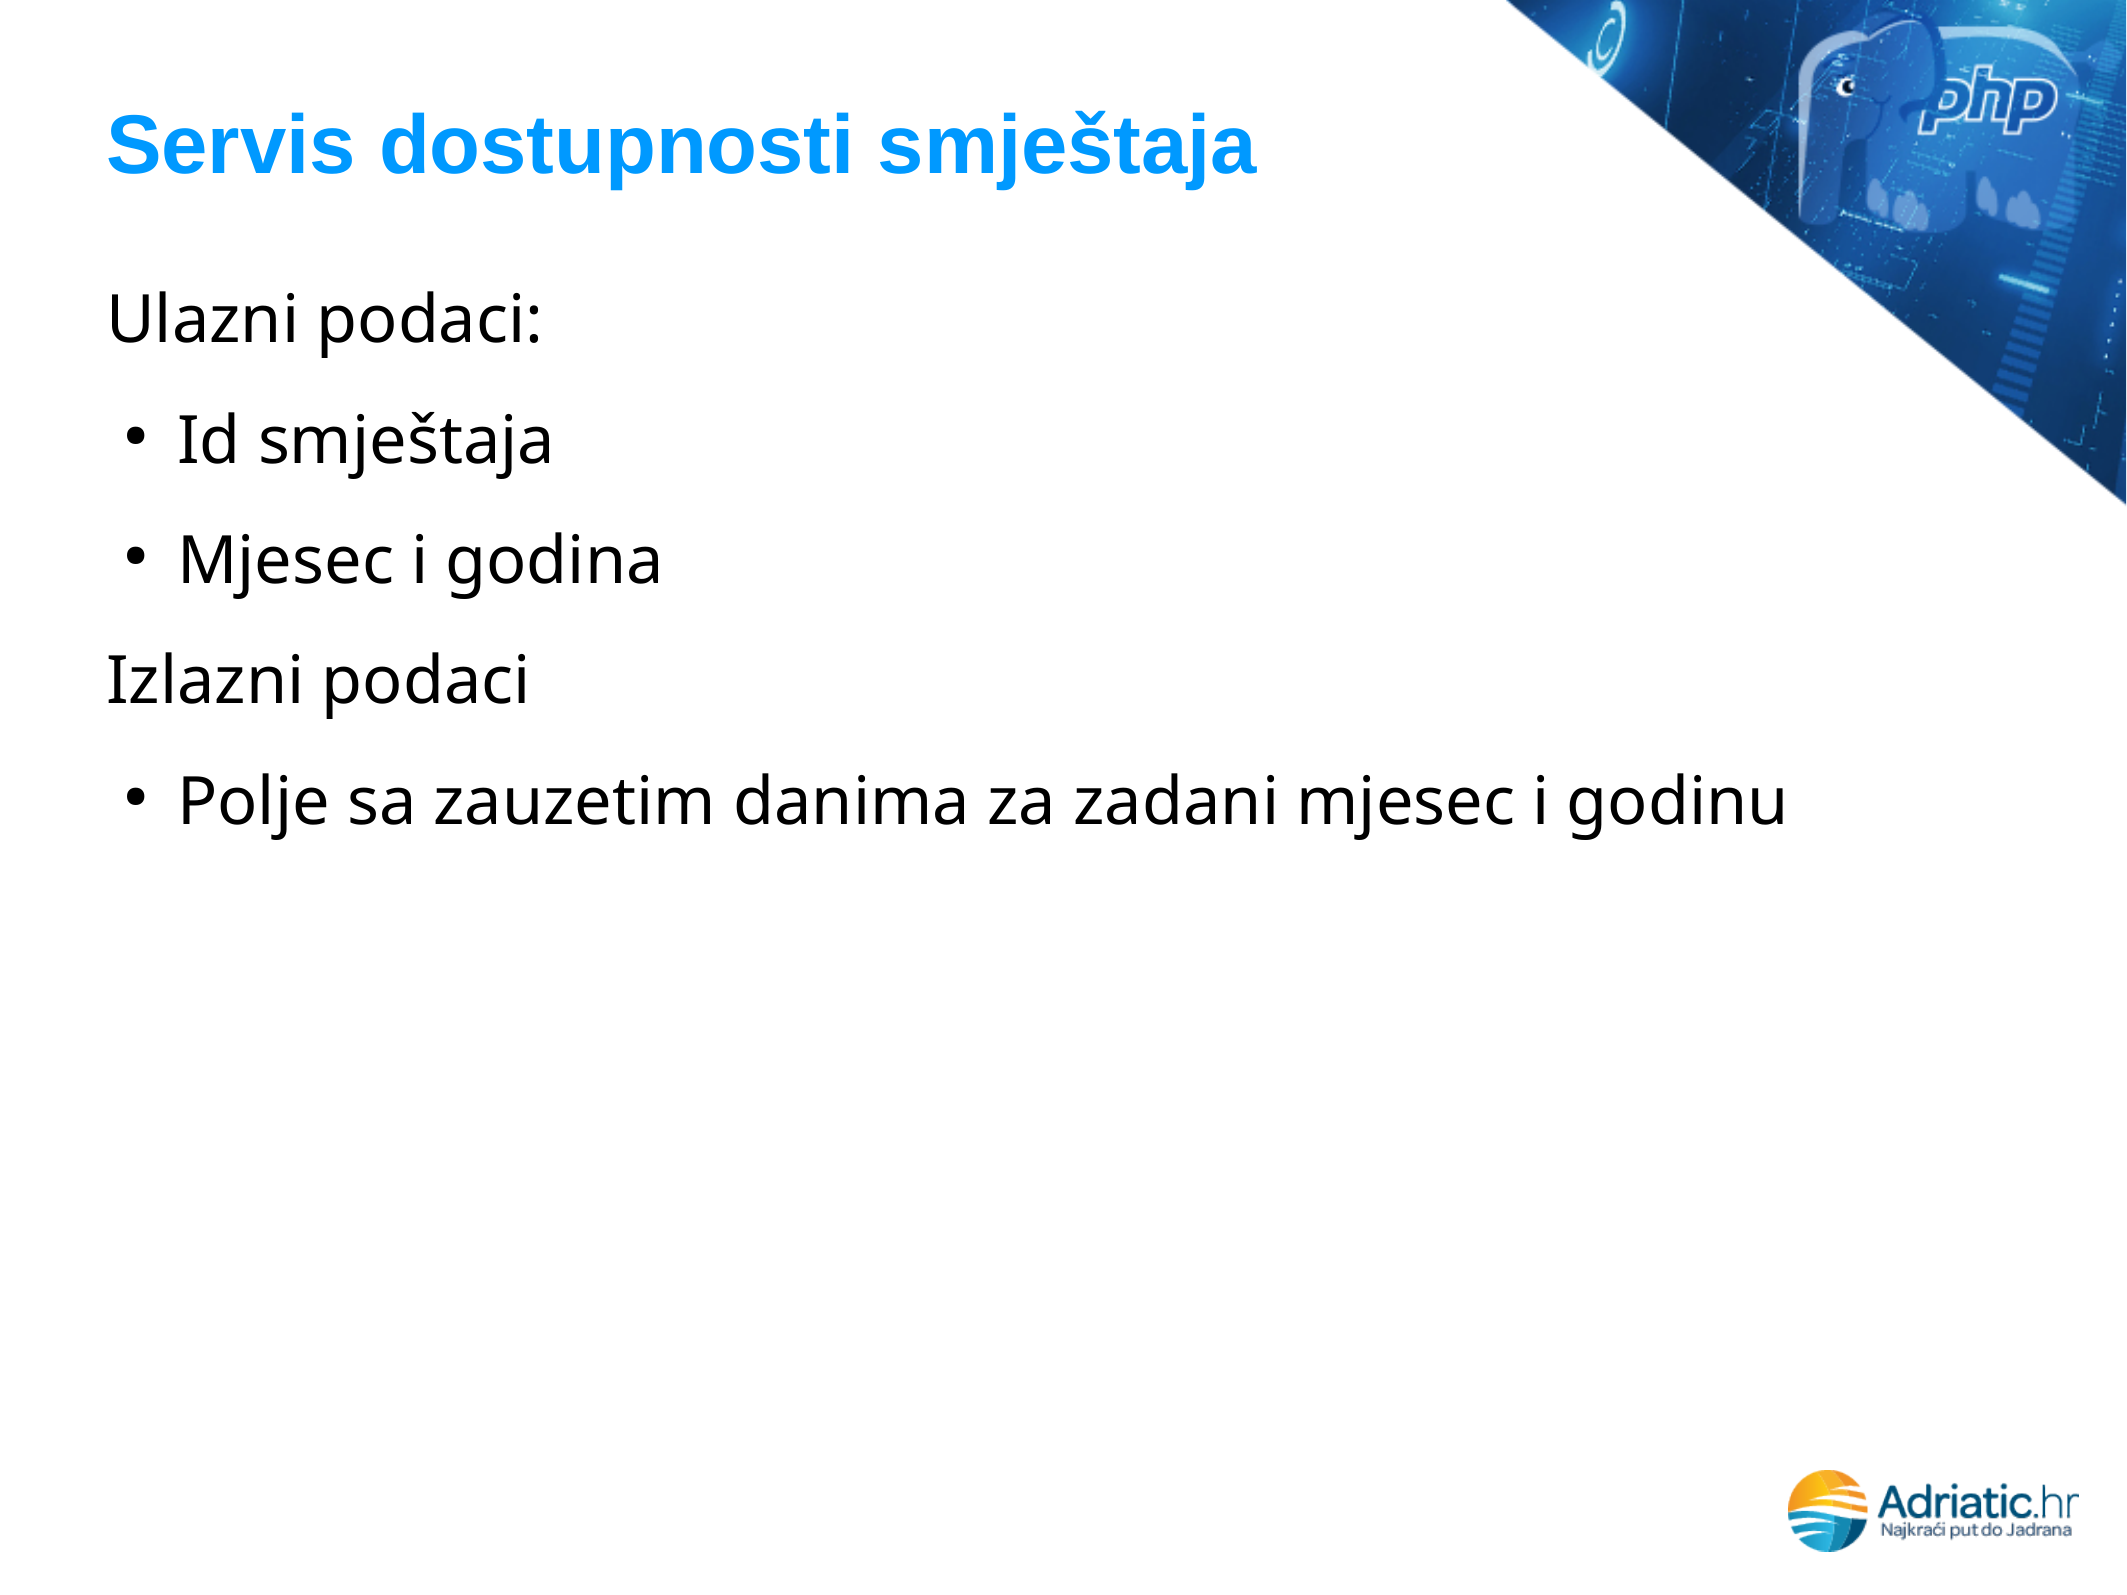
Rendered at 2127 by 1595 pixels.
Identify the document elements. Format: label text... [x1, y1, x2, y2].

title Servis dostupnosti smještaja [106, 70, 1630, 219]
list Ulazni podaci: Id smještaja Mjesec i godina Izlazni podaci Polje sa zauzetim danima za zadani mjesec i godinu [106, 271, 2020, 1453]
picture [1505, 0, 2127, 625]
picture [1788, 1470, 2079, 1552]
